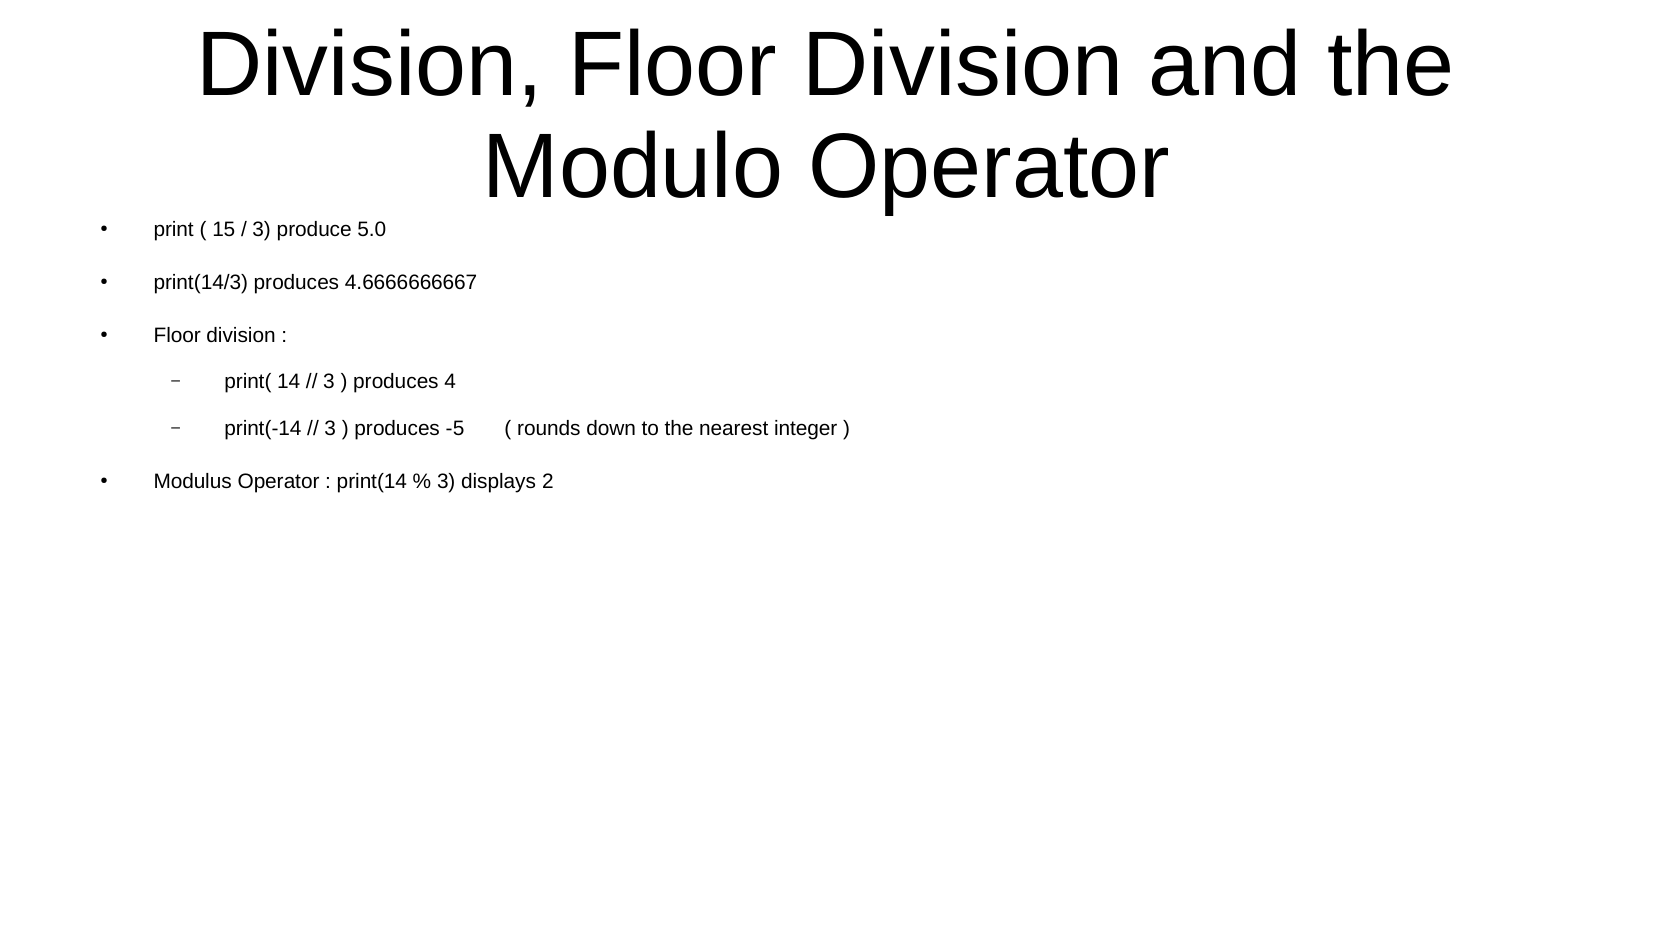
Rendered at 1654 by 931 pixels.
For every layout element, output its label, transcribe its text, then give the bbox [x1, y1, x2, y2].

list print ( 15 / 3) produce 5.0 print(14/3) produces 4.6666666667 Floor division : print( 14 // 3 ) produces 4 print(-14 // 3 ) produces -5 ( rounds down to the nearest integer ) Modulus Operator : print(14 % 3) displays 2 [82, 217, 1576, 916]
title Division, Floor Division and the Modulo Operator [82, 12, 1571, 217]
